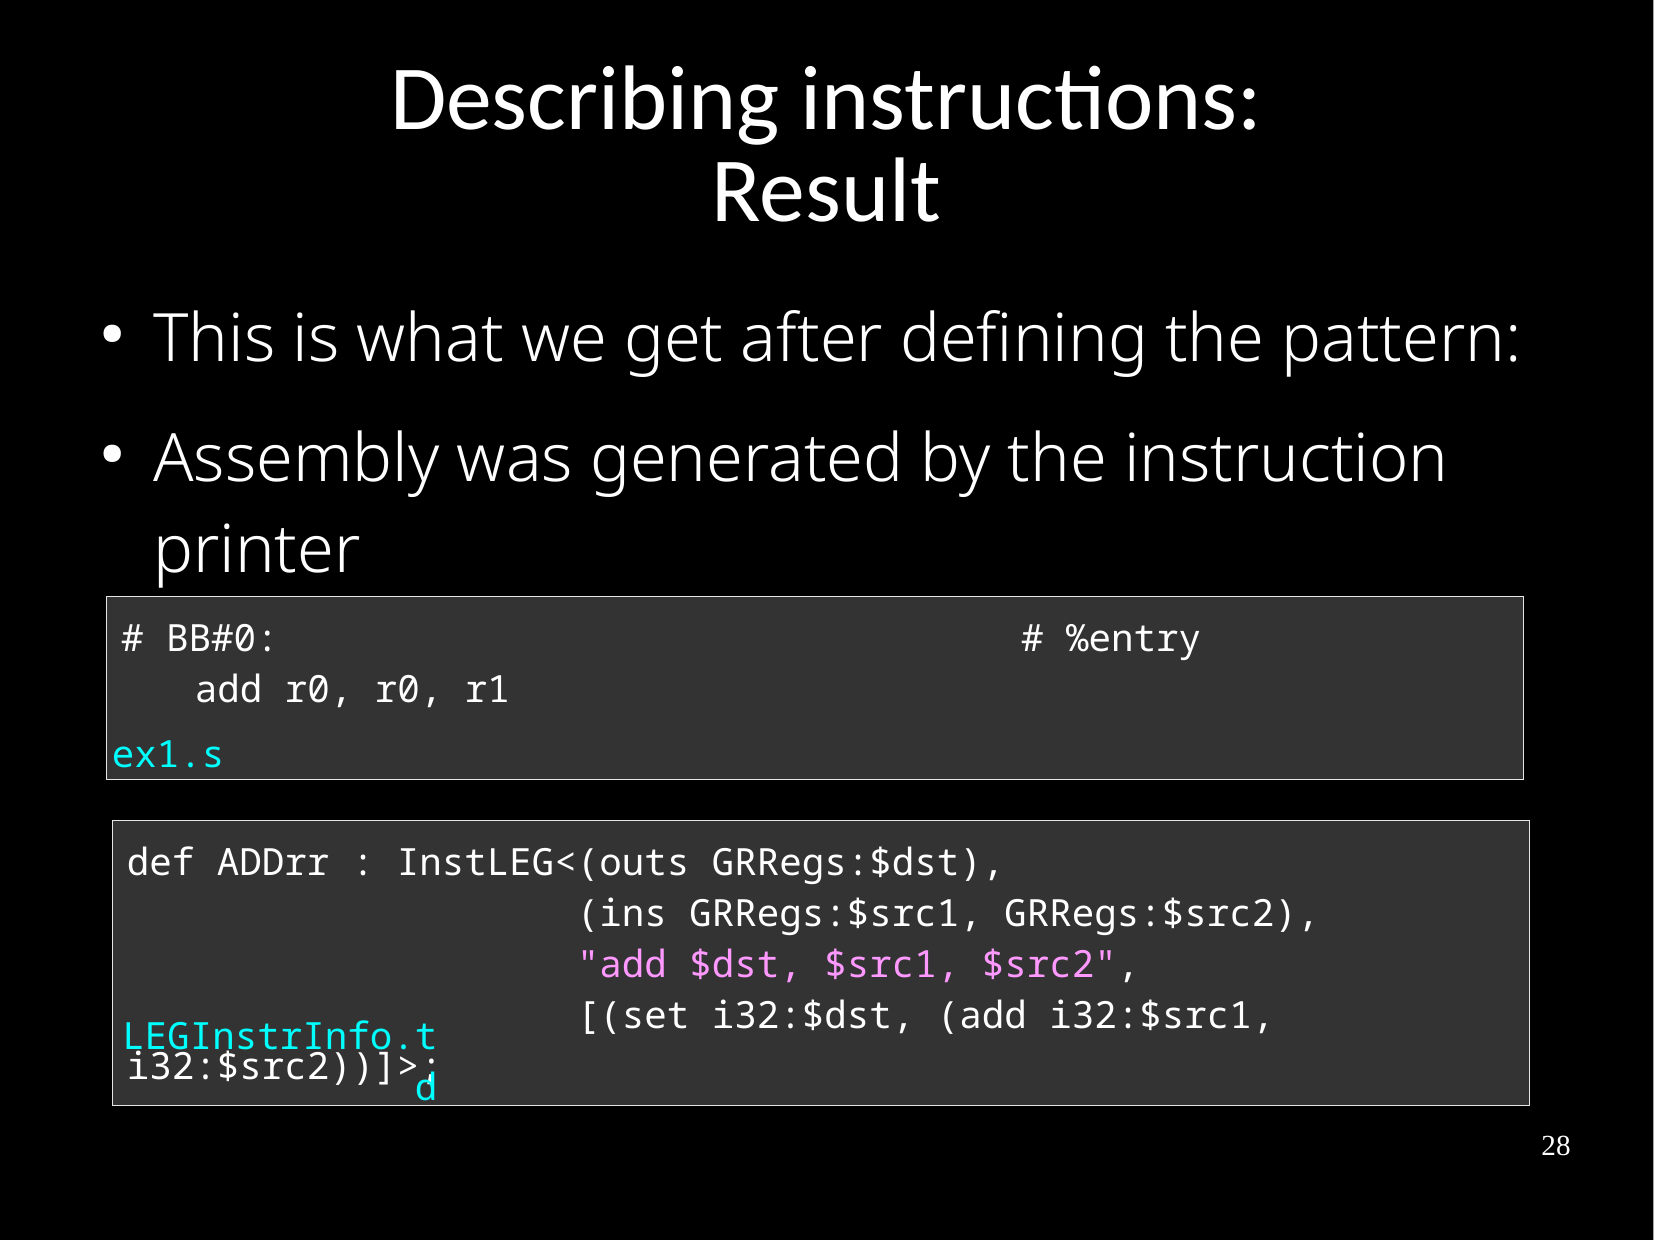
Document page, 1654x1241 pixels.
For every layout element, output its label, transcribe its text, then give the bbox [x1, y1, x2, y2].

title Describing instructions: Result [82, 49, 1571, 257]
list This is what we get after defining the pattern: Assembly was generated by the instruction printer More on this later [82, 290, 1571, 1010]
text_box # BB#0: # %entry add r0, r0, r1 [106, 596, 1524, 780]
text_box LEGInstrInfo.td [112, 1009, 450, 1062]
text_box def ADDrr : InstLEG<(outs GRRegs:$dst), (ins GRRegs:$src1, GRRegs:$src2), "add $dst, $src1, $src2", [(set i32:$dst, (add i32:$src1, i32:$src2))]>; [112, 820, 1530, 1063]
text_box ex1.s [106, 727, 237, 780]
